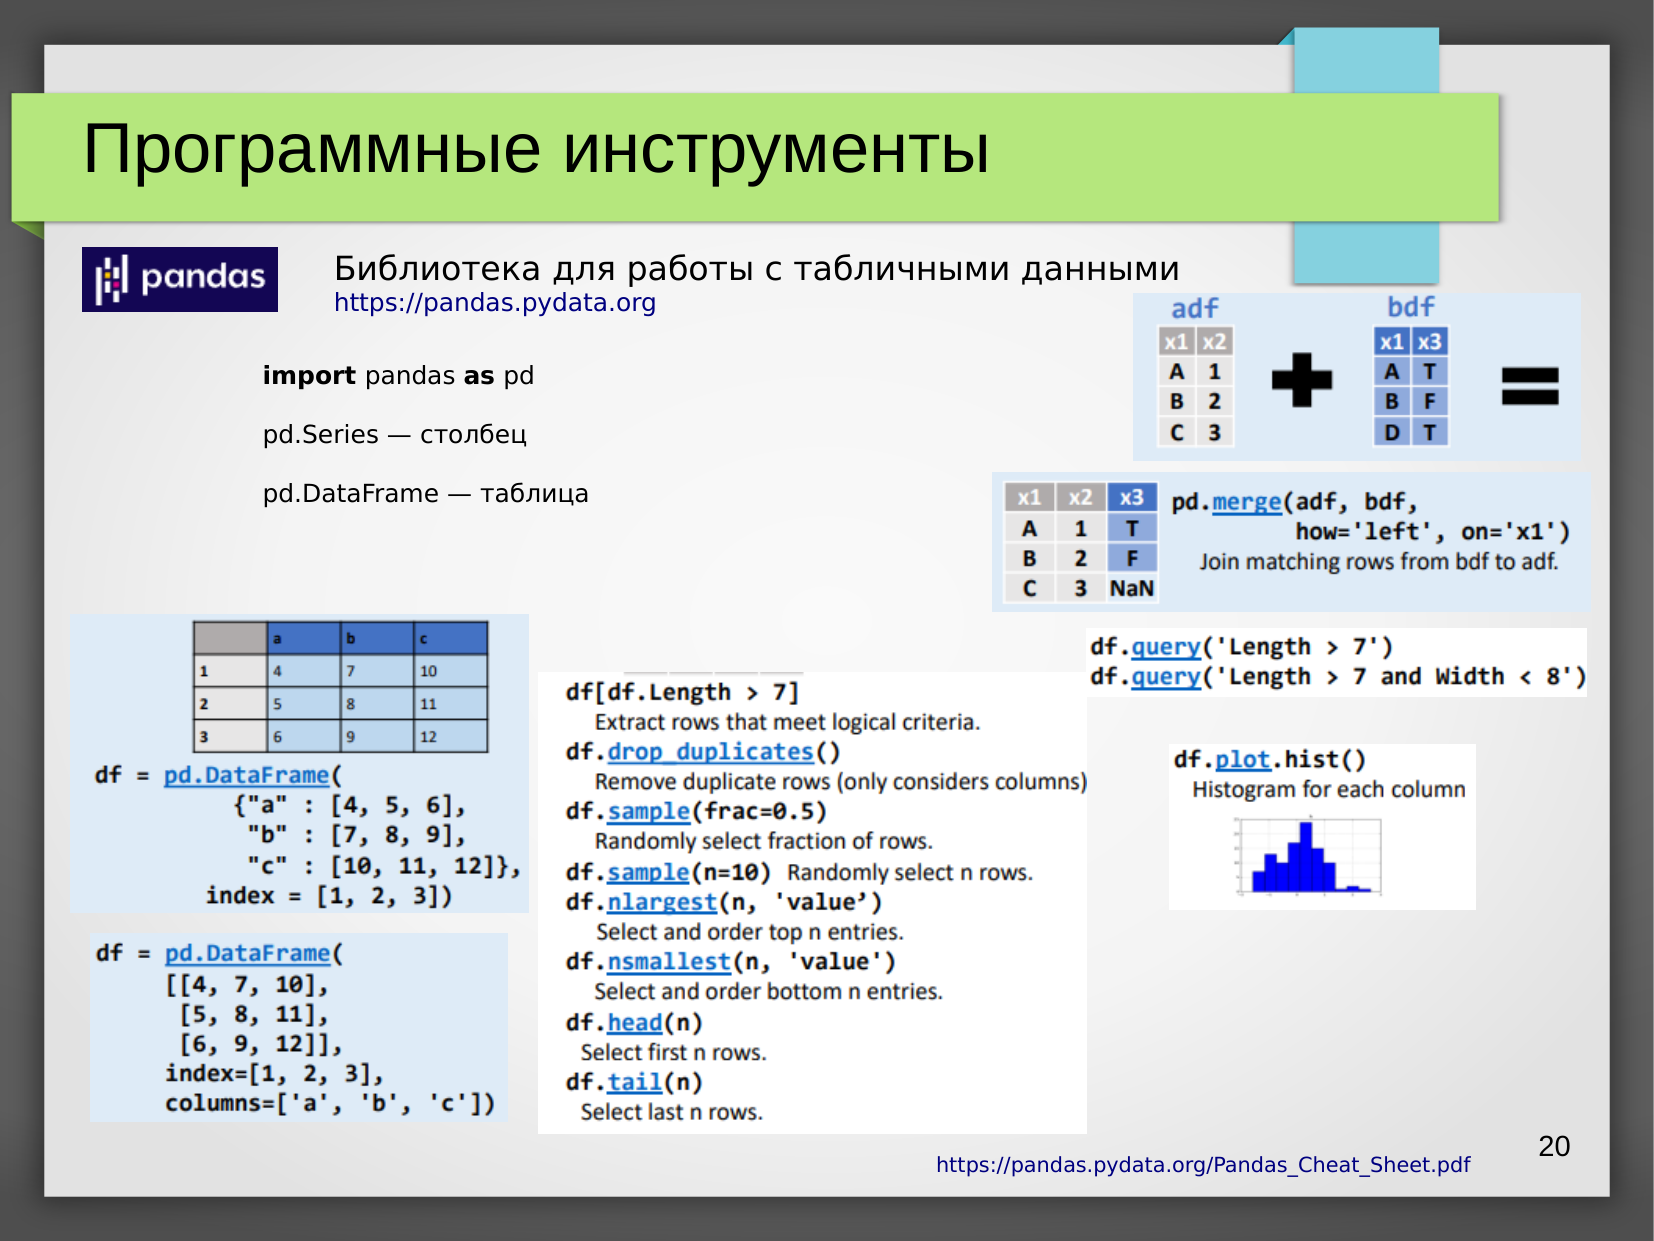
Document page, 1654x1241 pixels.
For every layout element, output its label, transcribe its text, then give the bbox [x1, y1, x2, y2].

picture [0, 0, 1654, 1241]
text_box import pandas as pd pd.Series — столбец pd.DataFrame — таблица [248, 354, 945, 587]
title Программные инструменты [82, 106, 1264, 189]
text_box Библиотека для работы с табличными данными https://pandas.pydata.org [318, 242, 1205, 355]
text_box https://pandas.pydata.org/Pandas_Cheat_Sheet.pdf [921, 1145, 1572, 1185]
